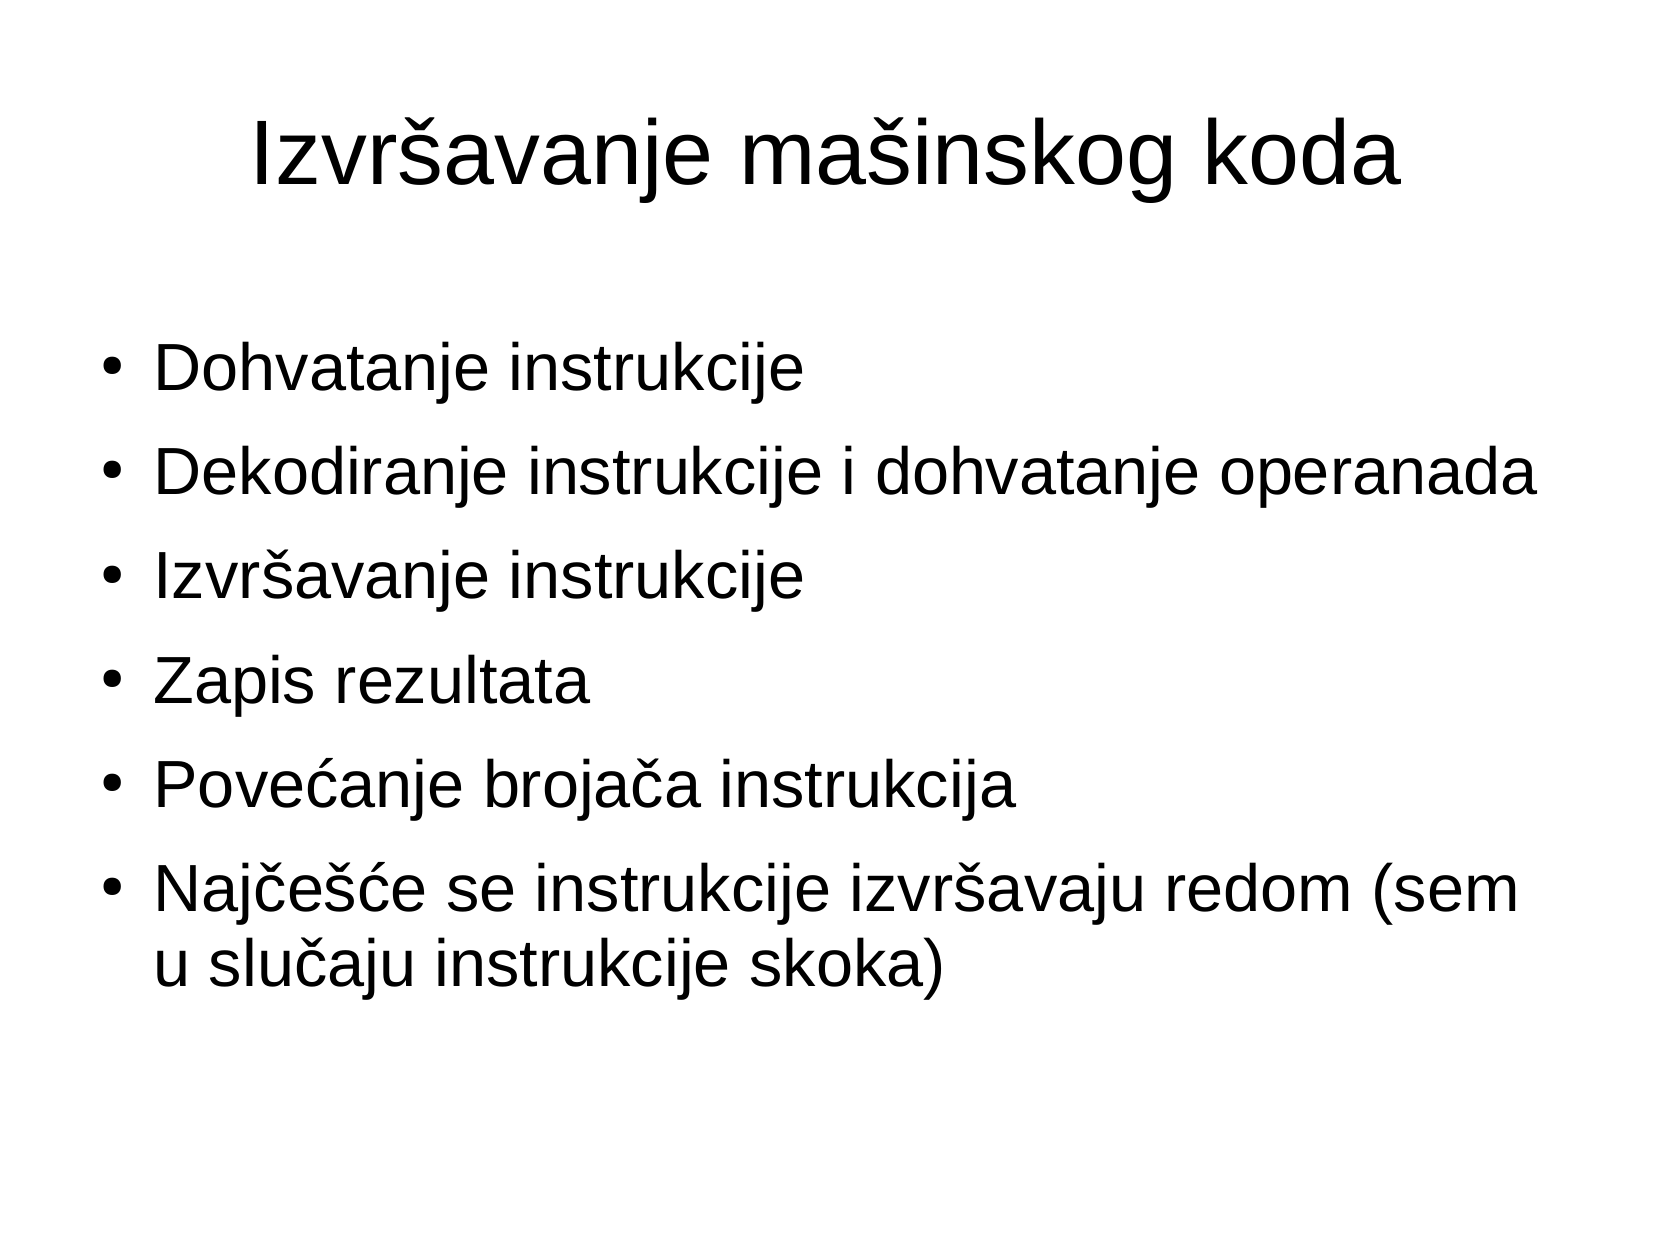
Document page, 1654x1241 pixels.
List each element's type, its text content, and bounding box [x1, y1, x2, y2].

list Dohvatanje instrukcije Dekodiranje instrukcije i dohvatanje operanada Izvršavanje instrukcije Zapis rezultata Povećanje brojača instrukcija Najčešće se instrukcije izvršavaju redom (sem u slučaju instrukcije skoka) [82, 330, 1571, 1050]
title Izvršavanje mašinskog koda [82, 49, 1571, 257]
